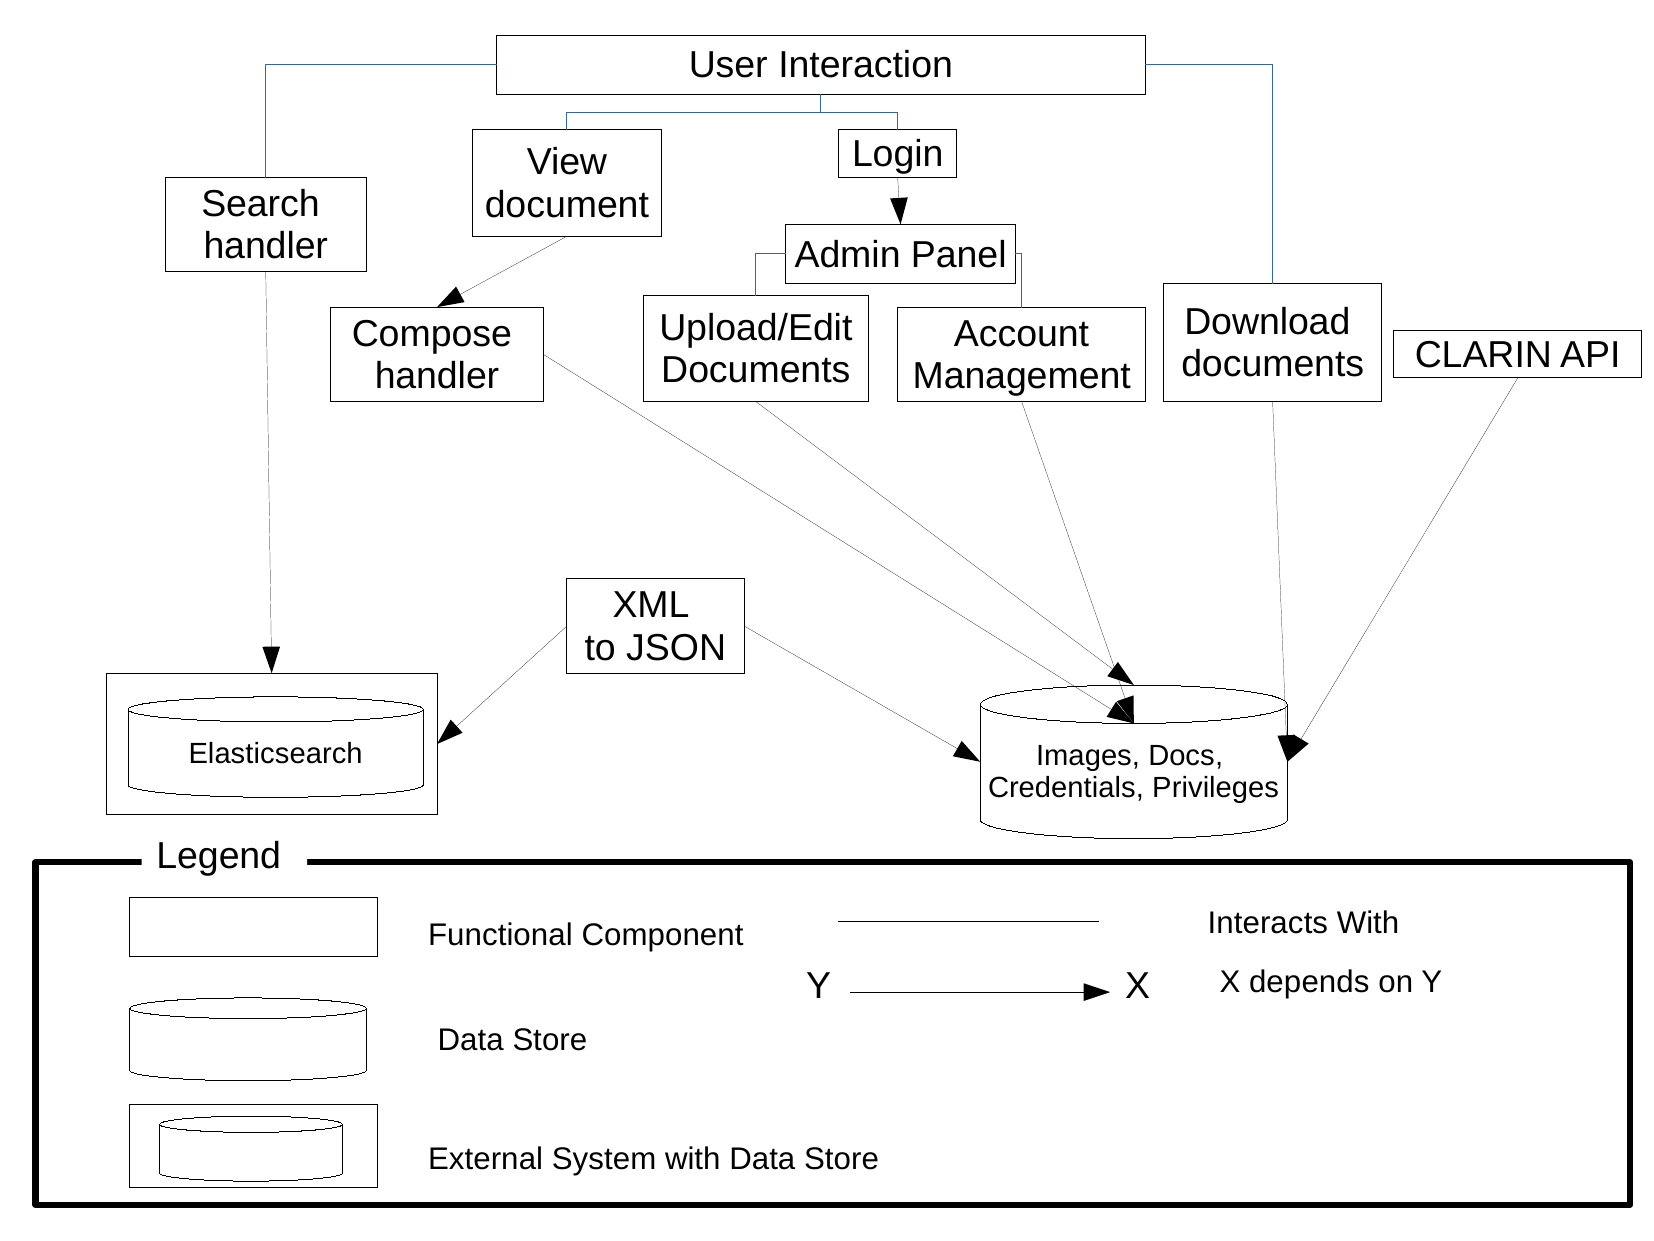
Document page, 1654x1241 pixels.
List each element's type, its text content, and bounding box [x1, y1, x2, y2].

text_box Compose handler [330, 307, 544, 402]
text_box Legend [141, 826, 308, 884]
text_box Admin Panel [785, 224, 1016, 284]
text_box XML to JSON [566, 578, 745, 674]
text_box Images, Docs, Credentials, Privileges [980, 706, 1288, 839]
text_box Login [838, 129, 957, 178]
text_box Search handler [165, 177, 367, 272]
text_box View document [472, 129, 662, 237]
text_box Account Management [897, 307, 1146, 402]
text_box Download documents [1163, 283, 1382, 402]
text_box [35, 862, 1630, 1205]
text_box Upload/Edit Documents [643, 295, 869, 402]
text_box CLARIN API [1393, 330, 1642, 378]
text_box User Interaction [496, 35, 1146, 95]
text_box External System with Data Store [413, 1133, 910, 1184]
text_box Elasticsearch [128, 710, 424, 798]
